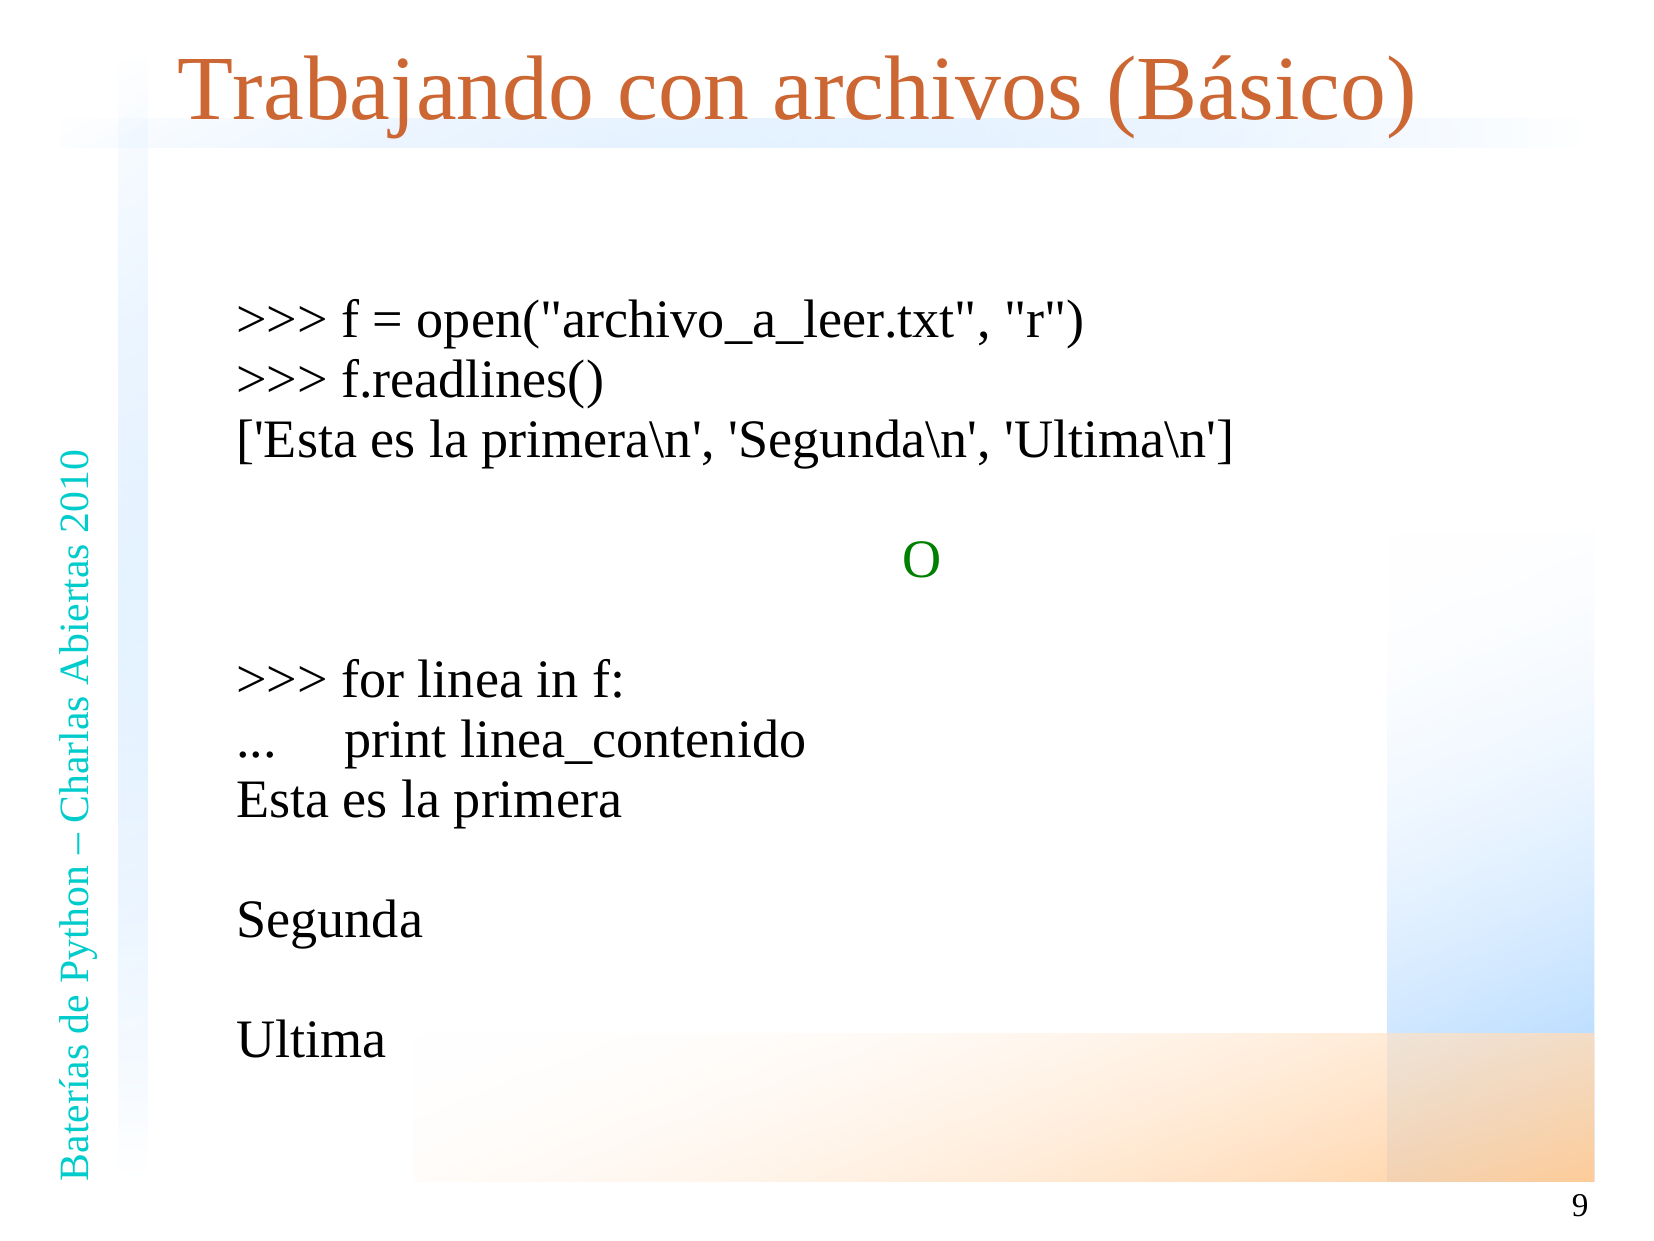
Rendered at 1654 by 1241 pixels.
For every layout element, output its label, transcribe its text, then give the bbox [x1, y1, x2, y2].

subtitle >>> f = open("archivo_a_leer.txt", "r") >>> f.readlines() ['Esta es la primera\n', 'Segunda\n', 'Ultima\n'] O >>> for linea in f: ... print linea_contenido Esta es la primera Segunda Ultima [206, 176, 1595, 1181]
title Trabajando con archivos (Básico) [177, 29, 1595, 148]
